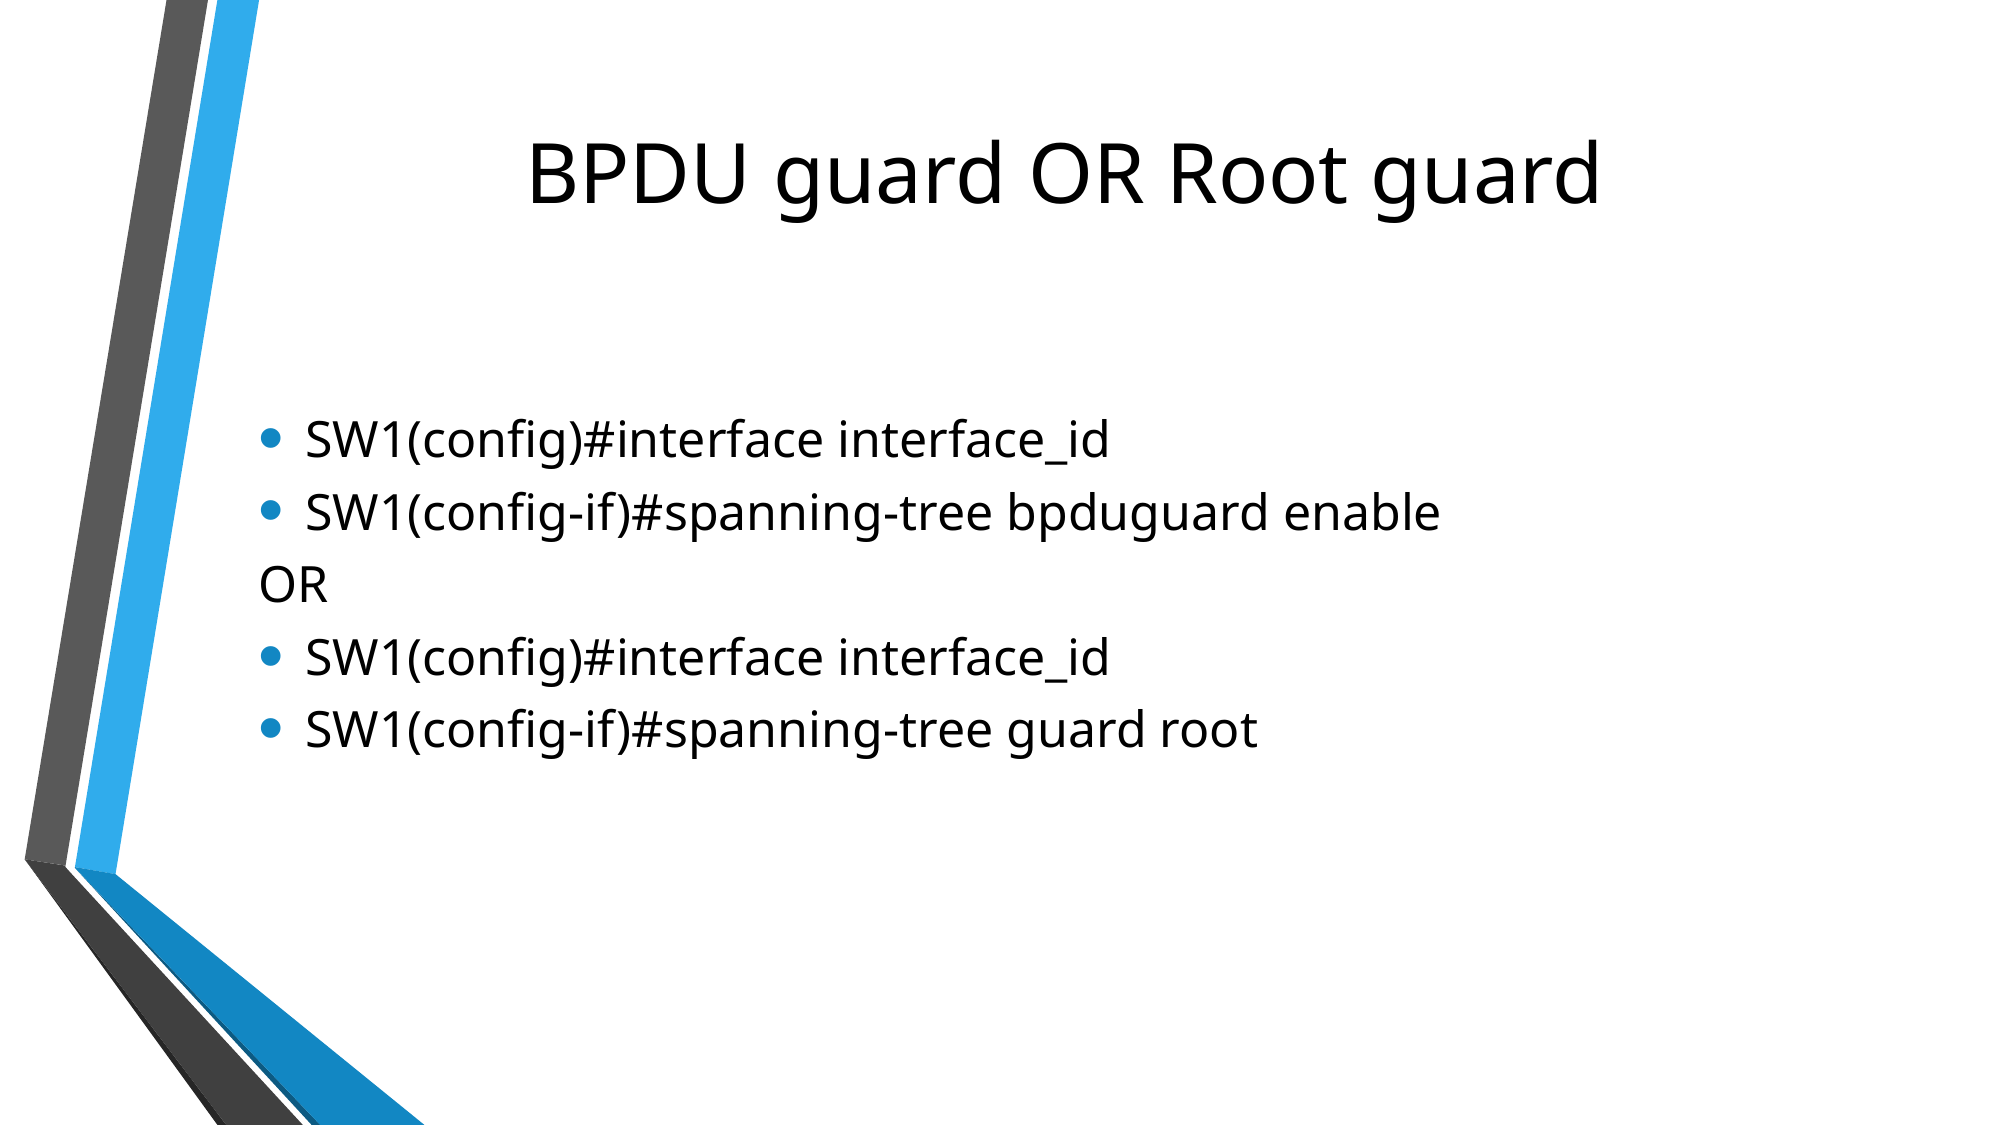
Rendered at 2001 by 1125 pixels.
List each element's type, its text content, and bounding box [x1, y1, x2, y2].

title BPDU guard OR Root guard [243, 112, 1887, 399]
list SW1(config)#interface interface_id SW1(config-if)#spanning-tree bpduguard enable OR SW1(config)#interface interface_id SW1(config-if)#spanning-tree guard root [243, 399, 1887, 950]
